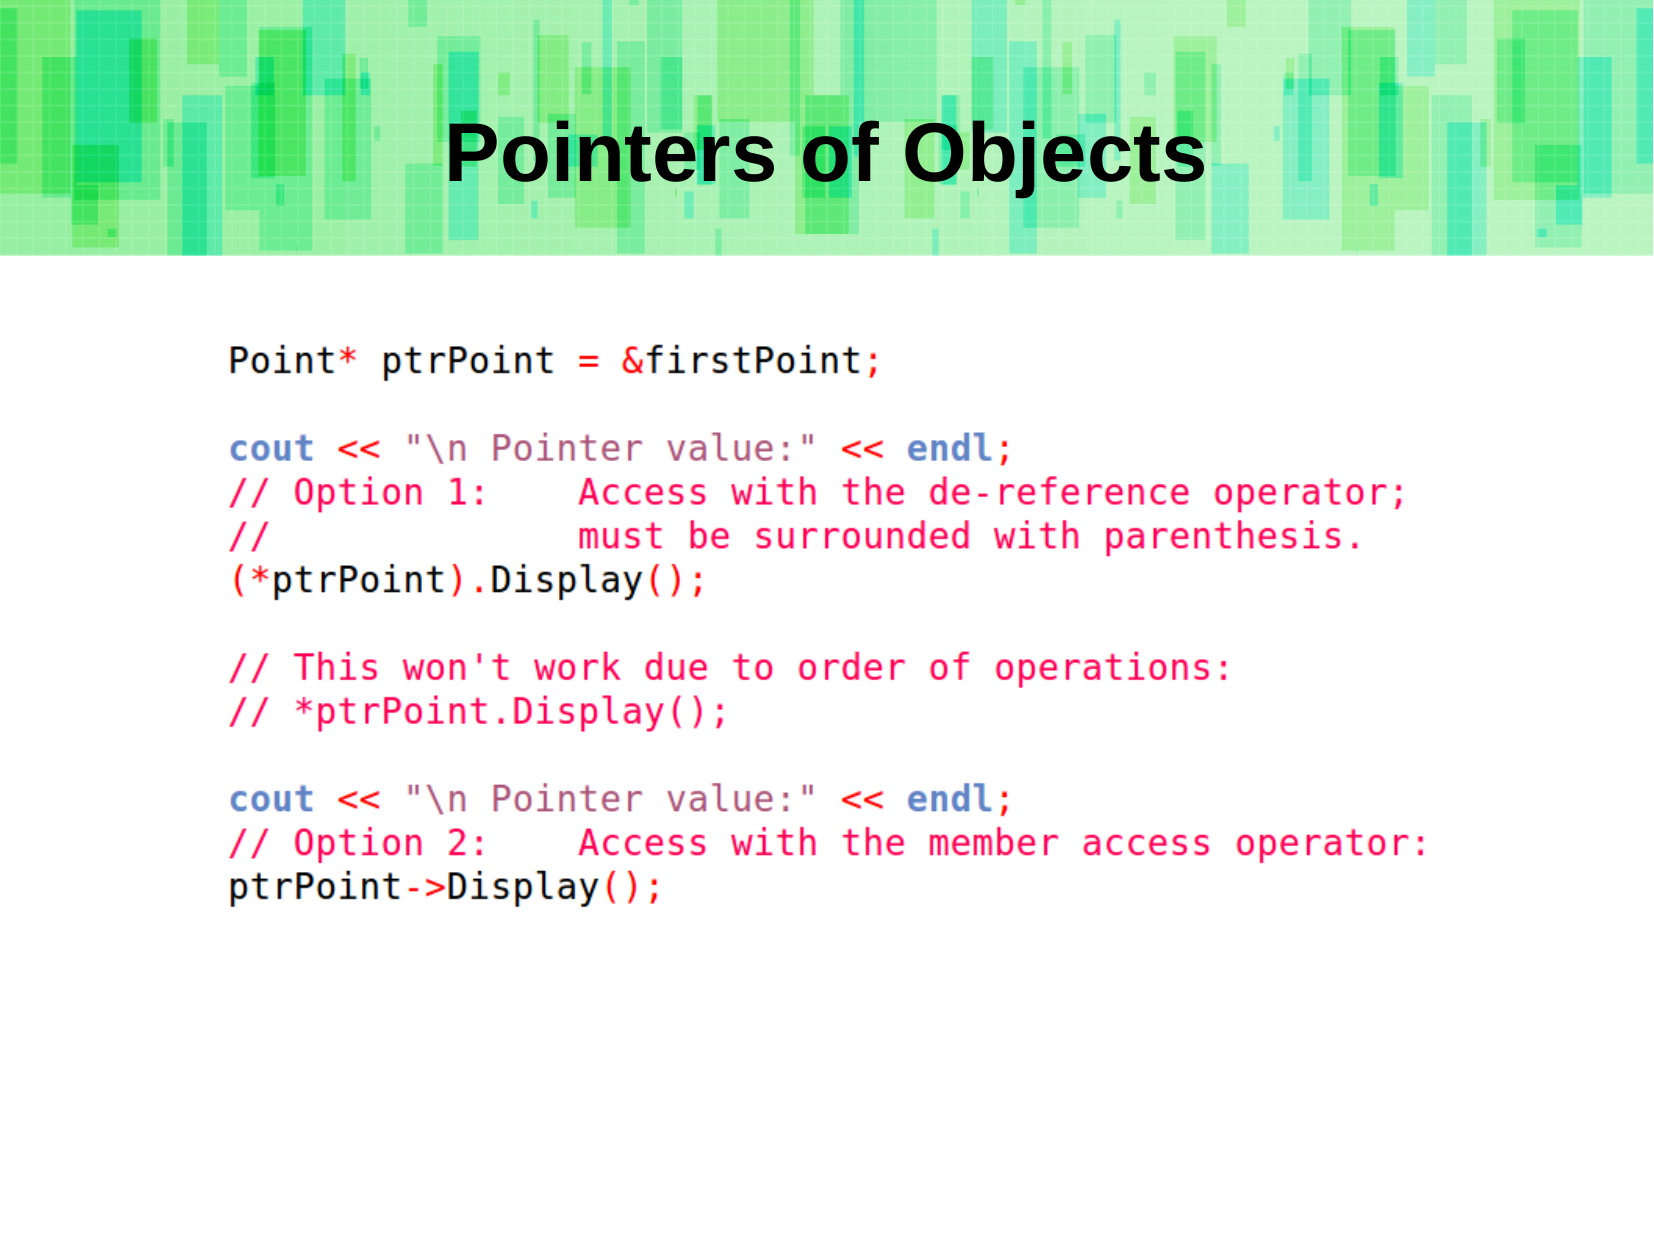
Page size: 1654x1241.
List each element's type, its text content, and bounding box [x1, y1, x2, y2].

picture [0, 0, 1654, 1241]
title Pointers of Objects [82, 49, 1571, 257]
